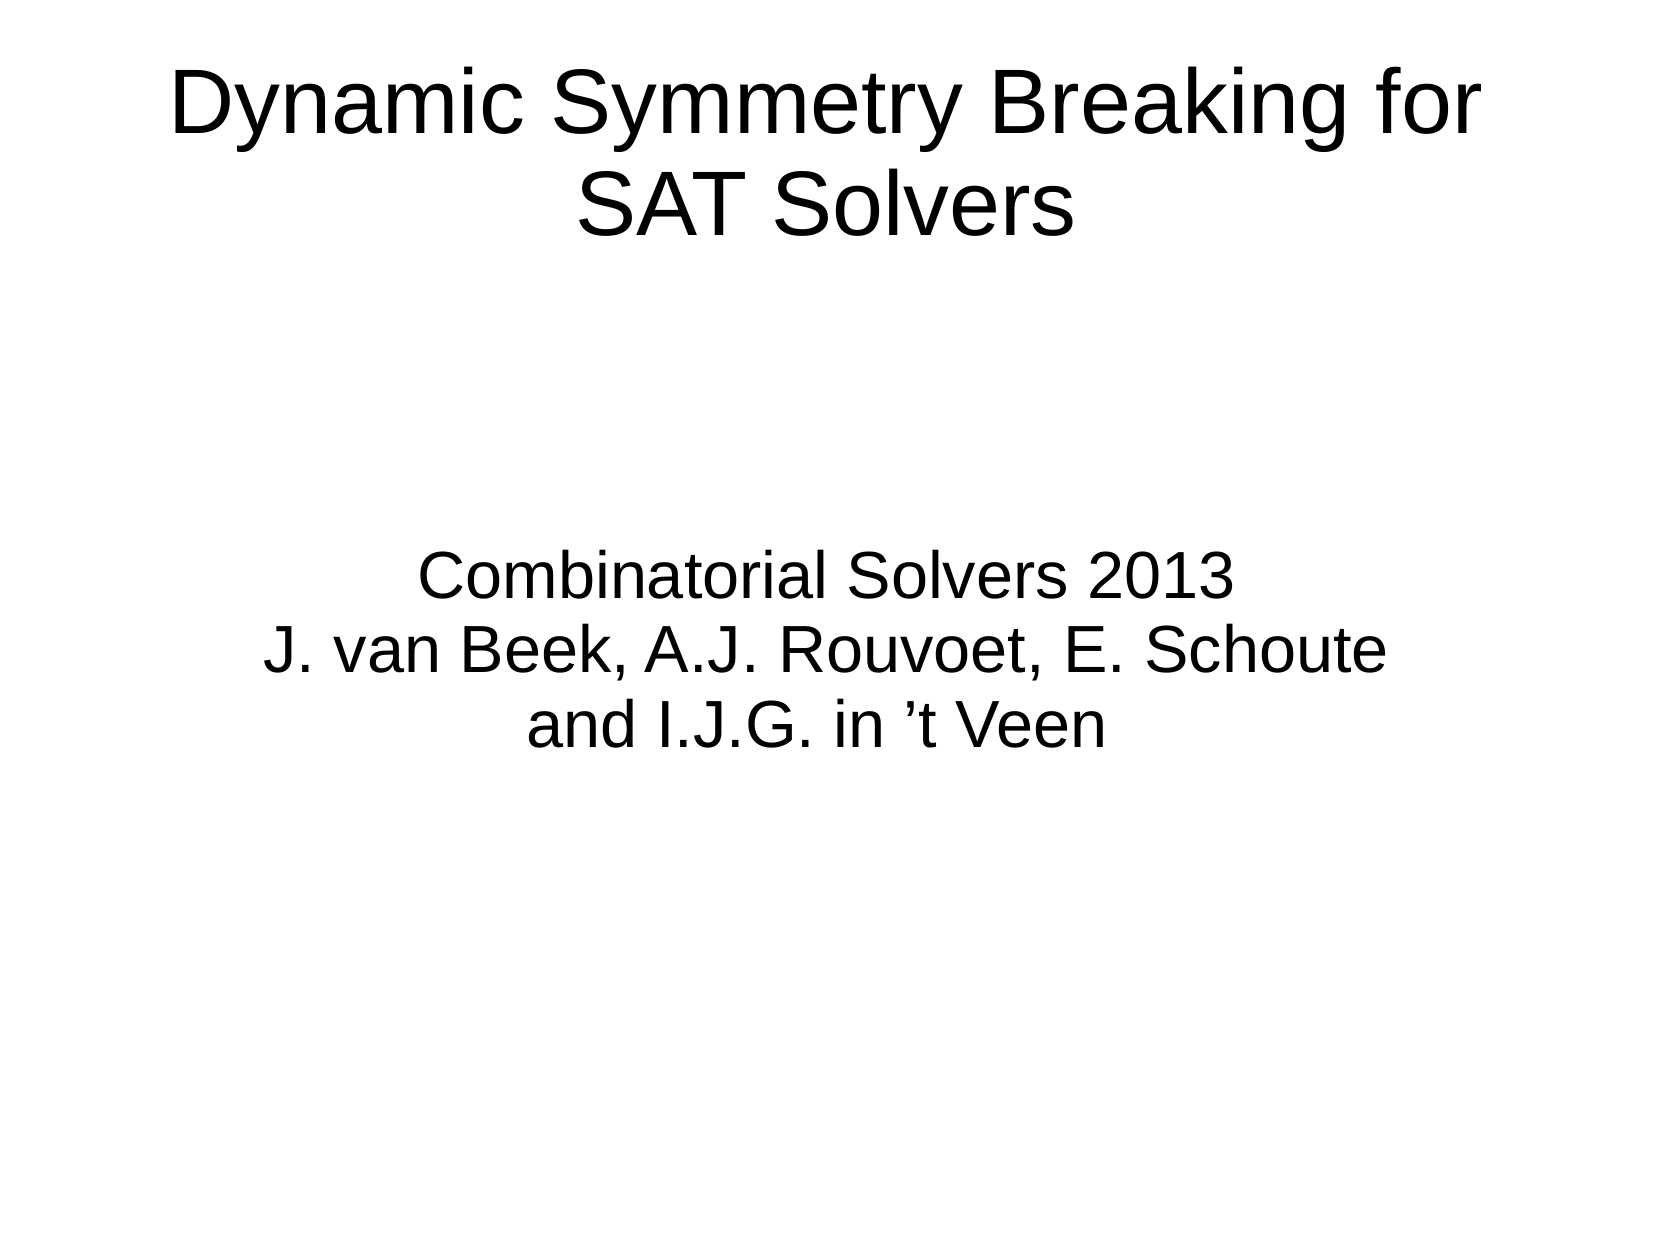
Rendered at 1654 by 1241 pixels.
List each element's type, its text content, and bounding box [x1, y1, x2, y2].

subtitle Combinatorial Solvers 2013 J. van Beek, A.J. Rouvoet, E. Schoute and I.J.G. in ’t Veen [82, 290, 1571, 1010]
title Dynamic Symmetry Breaking for SAT Solvers [82, 49, 1571, 257]
